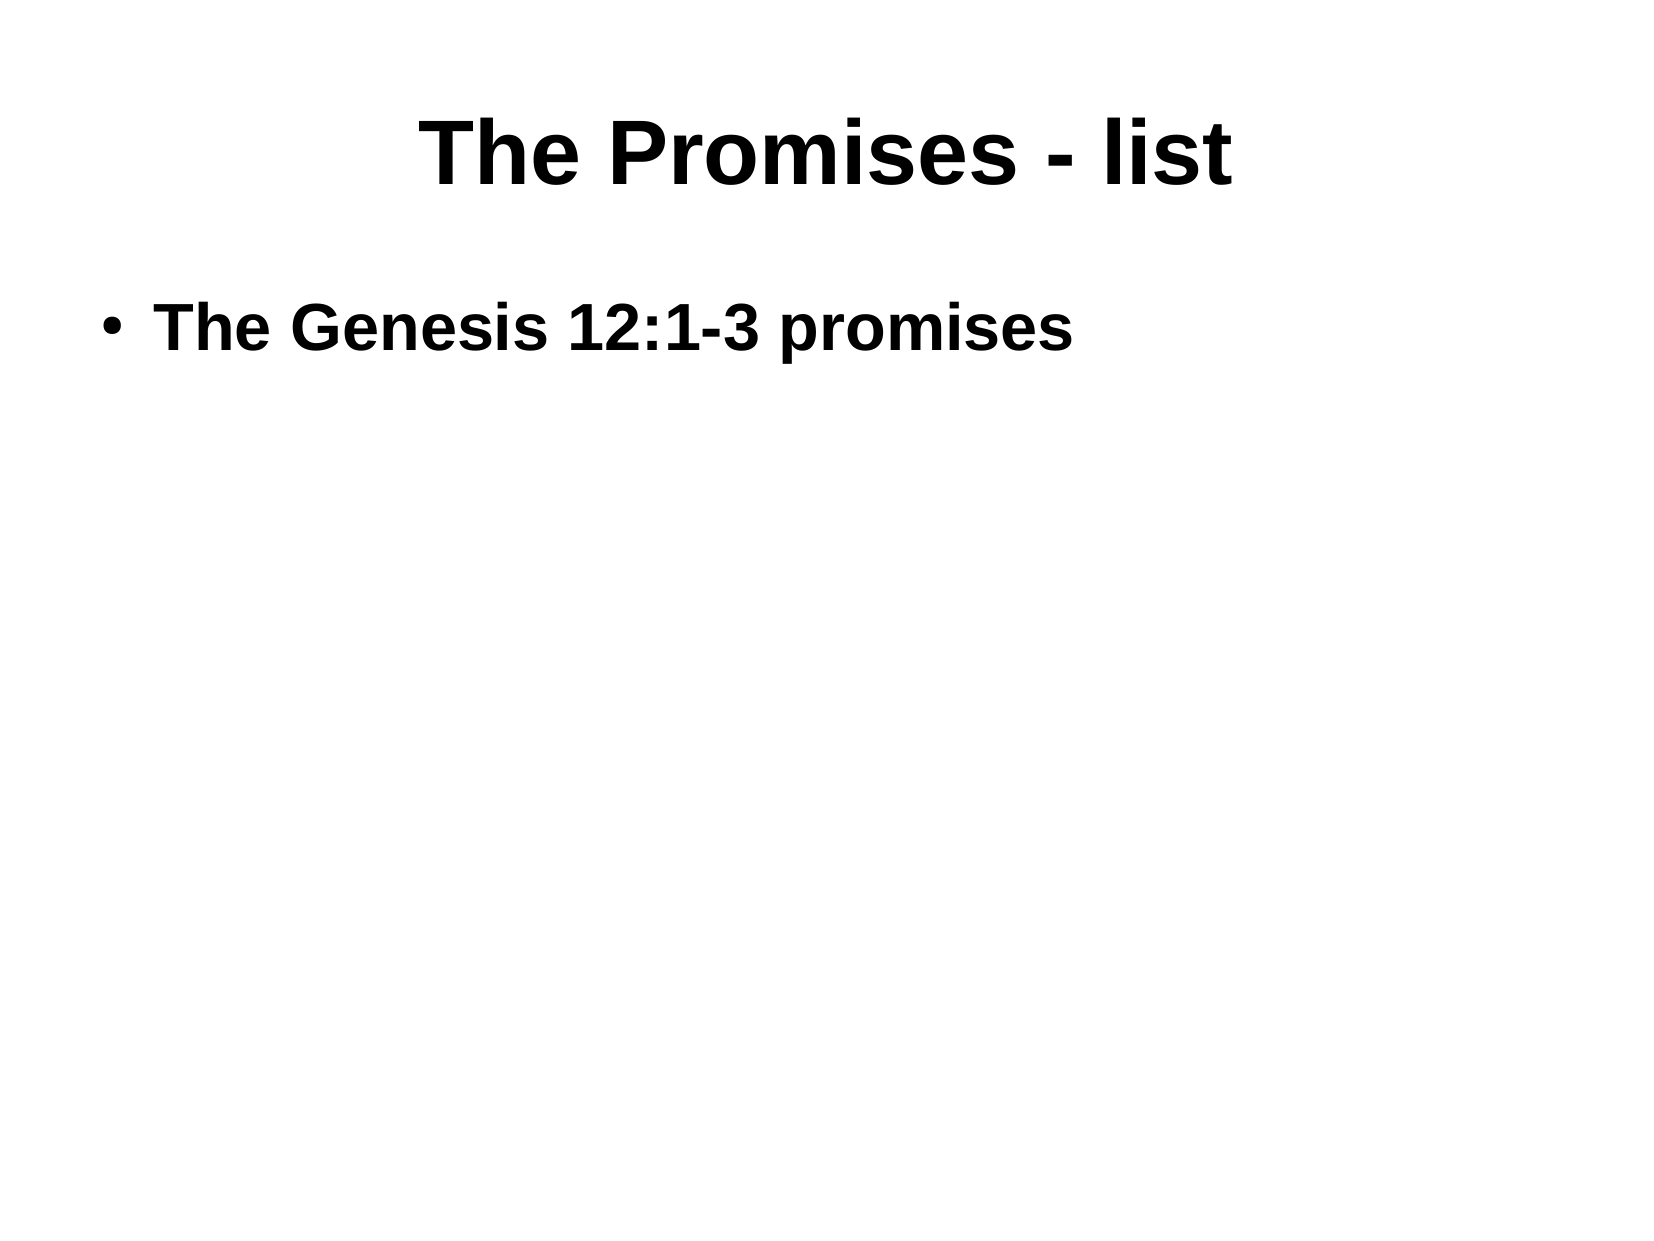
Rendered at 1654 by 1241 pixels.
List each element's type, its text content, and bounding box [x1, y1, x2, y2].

list The Genesis 12:1-3 promises [82, 290, 1571, 1109]
title The Promises - list [82, 49, 1571, 257]
